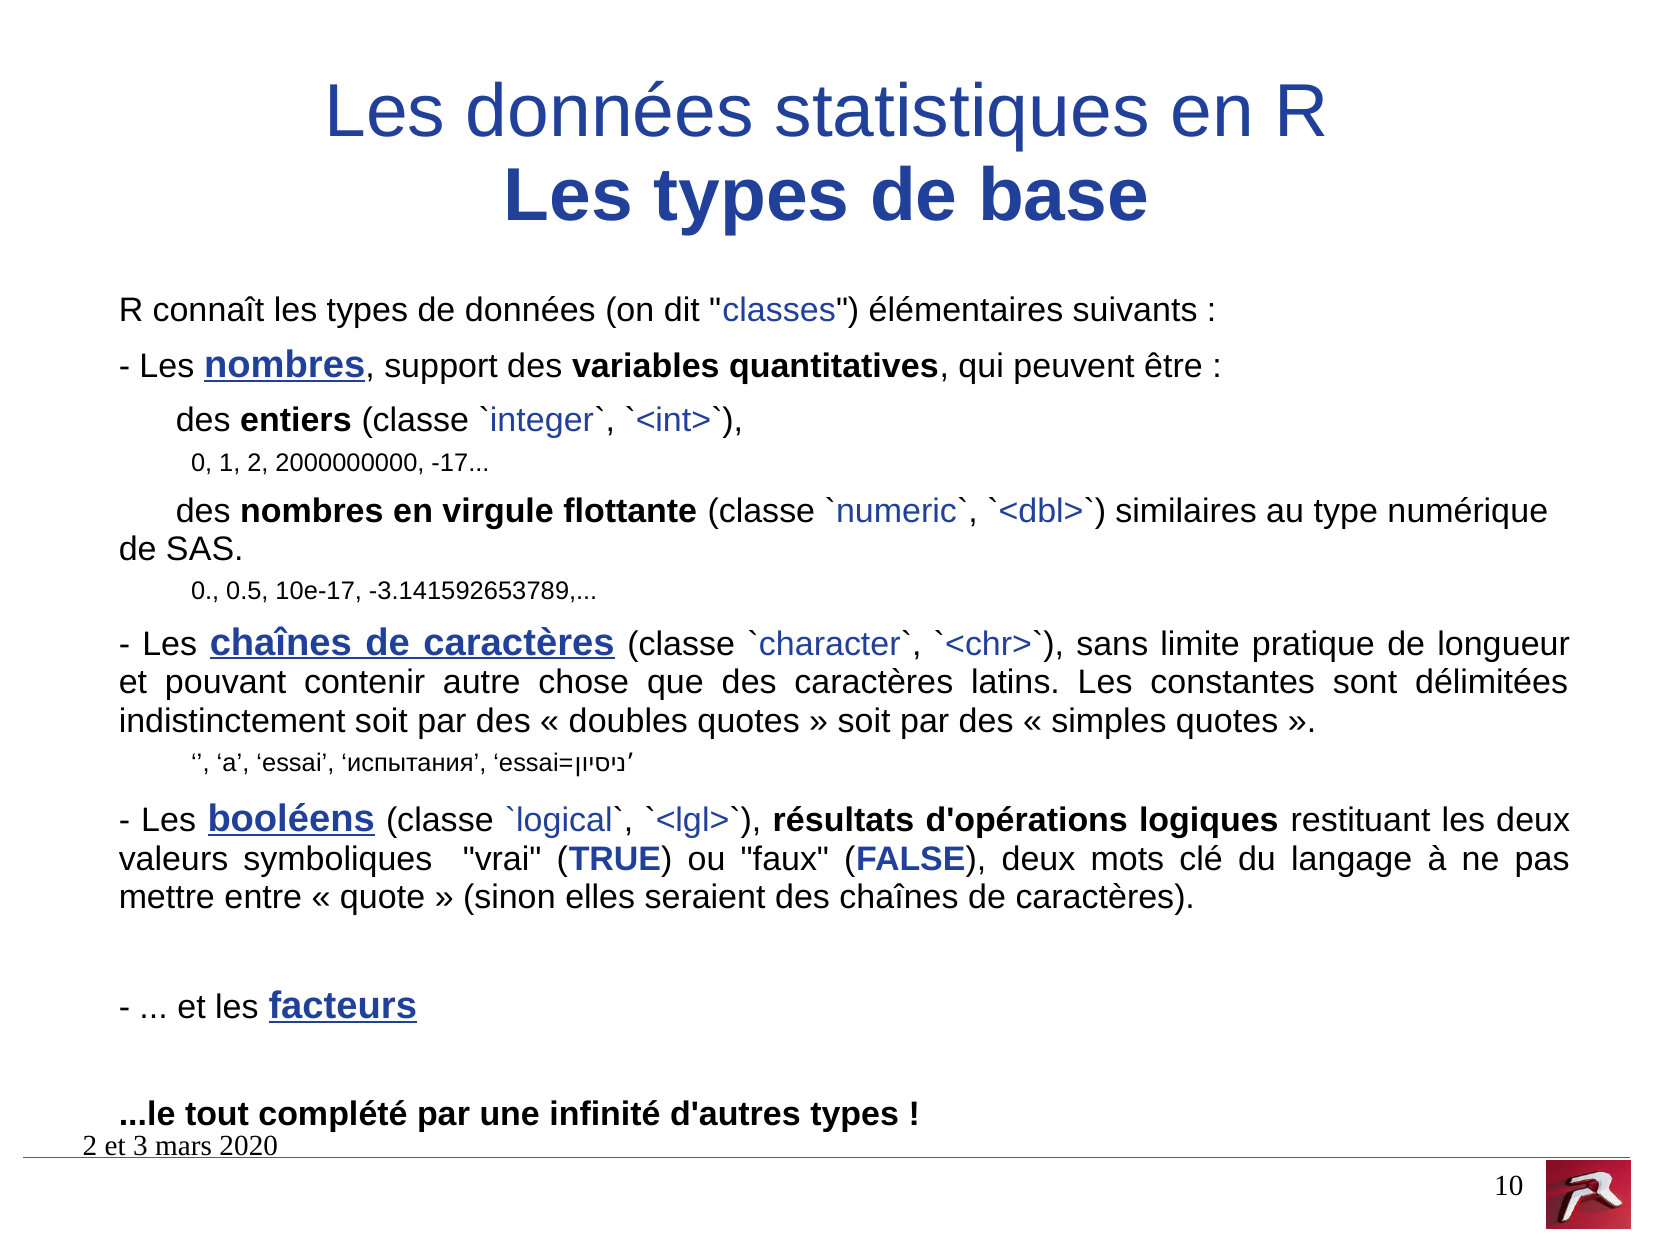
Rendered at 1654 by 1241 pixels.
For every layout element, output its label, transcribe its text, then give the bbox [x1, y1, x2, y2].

picture [1546, 1160, 1631, 1229]
list R connaît les types de données (on dit "classes") élémentaires suivants : - Les nombres, support des variables quantitatives, qui peuvent être : des entiers (classe `integer`, `<int>`), 0, 1, 2, 2000000000, -17... des nombres en virgule flottante (classe `numeric`, `<dbl>`) similaires au type numérique de SAS. 0., 0.5, 10e-17, -3.141592653789,... - Les chaînes de caractères (classe `character`, `<chr>`), sans limite pratique de longueur et pouvant contenir autre chose que des caractères latins. Les constantes sont délimitées indistinctement soit par des « doubles quotes » soit par des « simples quotes ». ‘’, ‘a’, ‘essai’, ‘испытания’, ‘essai=ניסיון’ - Les booléens (classe `logical`, `<lgl>`), résultats d'opérations logiques restituant les deux valeurs symboliques "vrai" (TRUE) ou "faux" (FALSE), deux mots clé du langage à ne pas mettre entre « quote » (sinon elles seraient des chaînes de caractères). - ... et les facteurs ...le tout complété par une infinité d'autres types ! [82, 290, 1571, 1134]
title Les données statistiques en R Les types de base [82, 49, 1571, 257]
